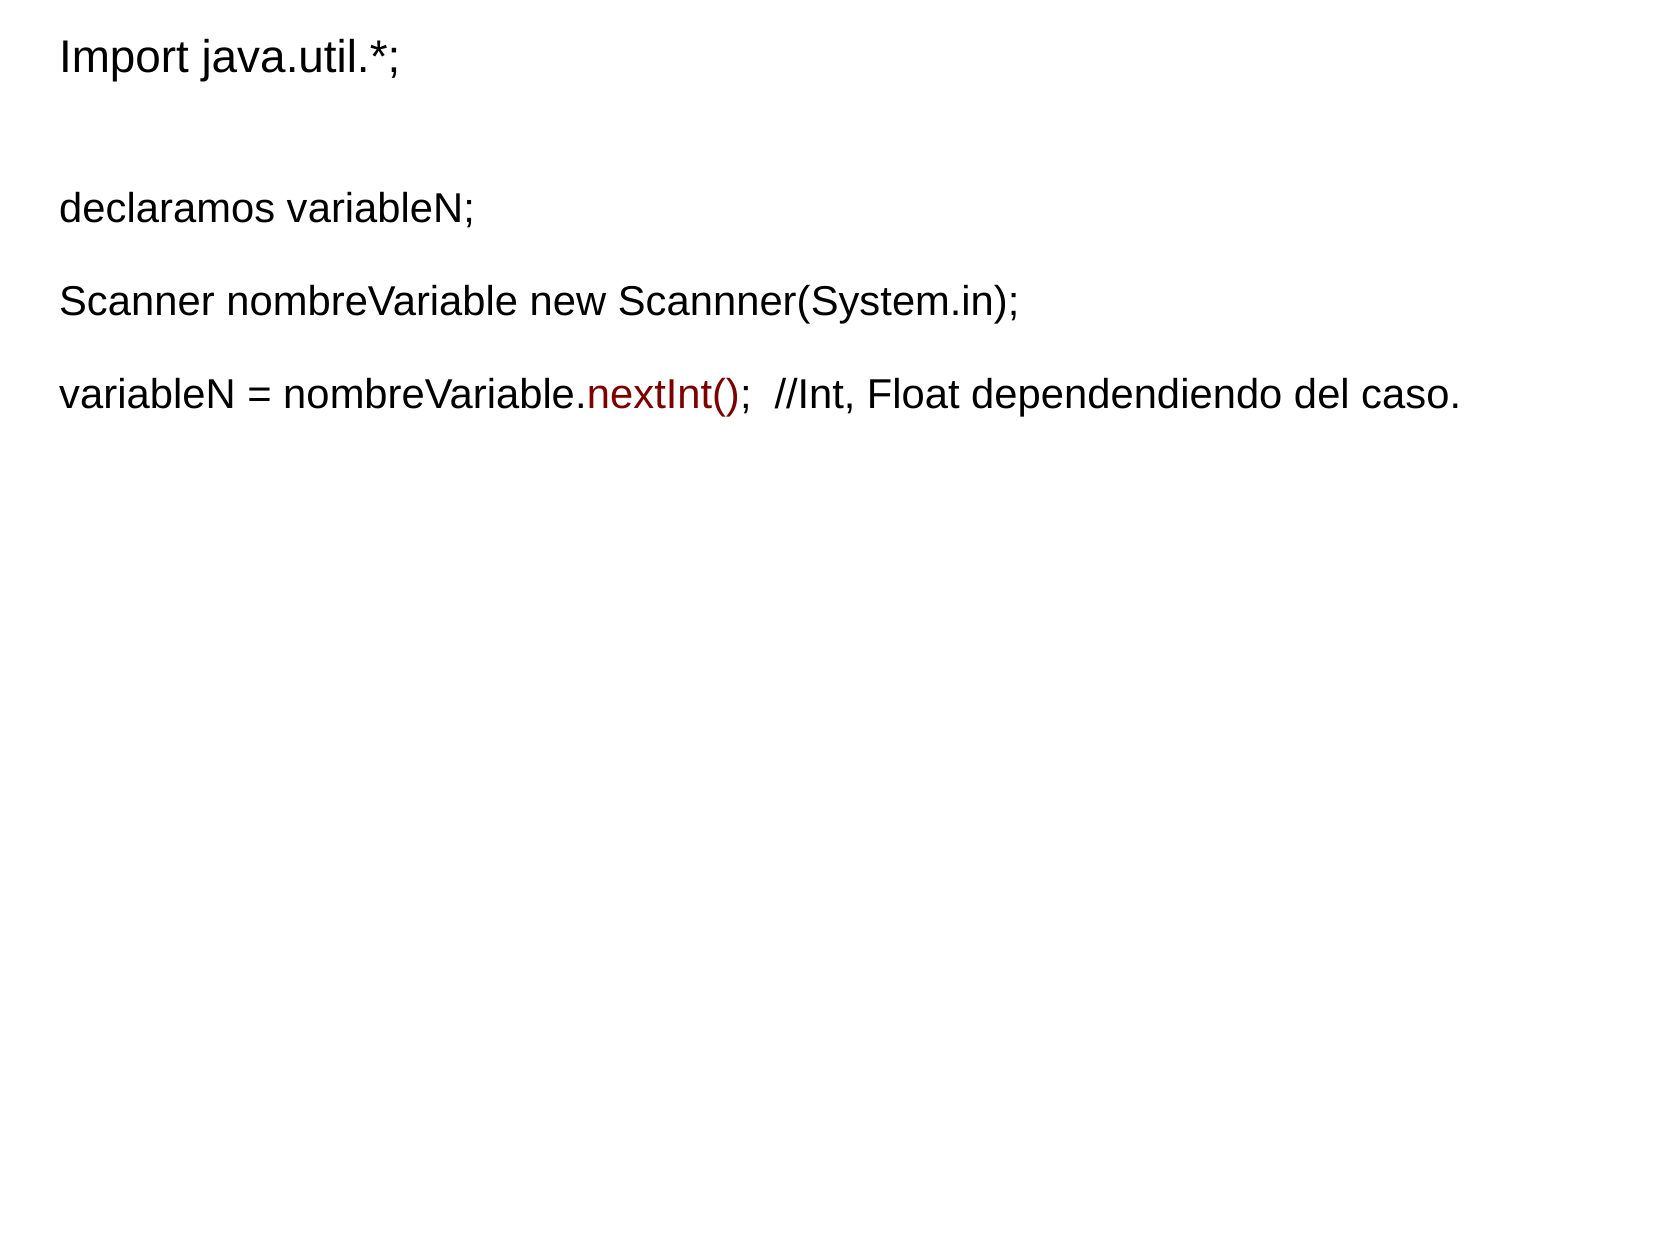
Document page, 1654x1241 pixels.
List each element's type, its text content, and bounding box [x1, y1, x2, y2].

title Import java.util.*; declaramos variableN; Scanner nombreVariable new Scannner(System.in); variableN = nombreVariable.nextInt(); //Int, Float dependendiendo del caso. [59, 30, 1548, 725]
